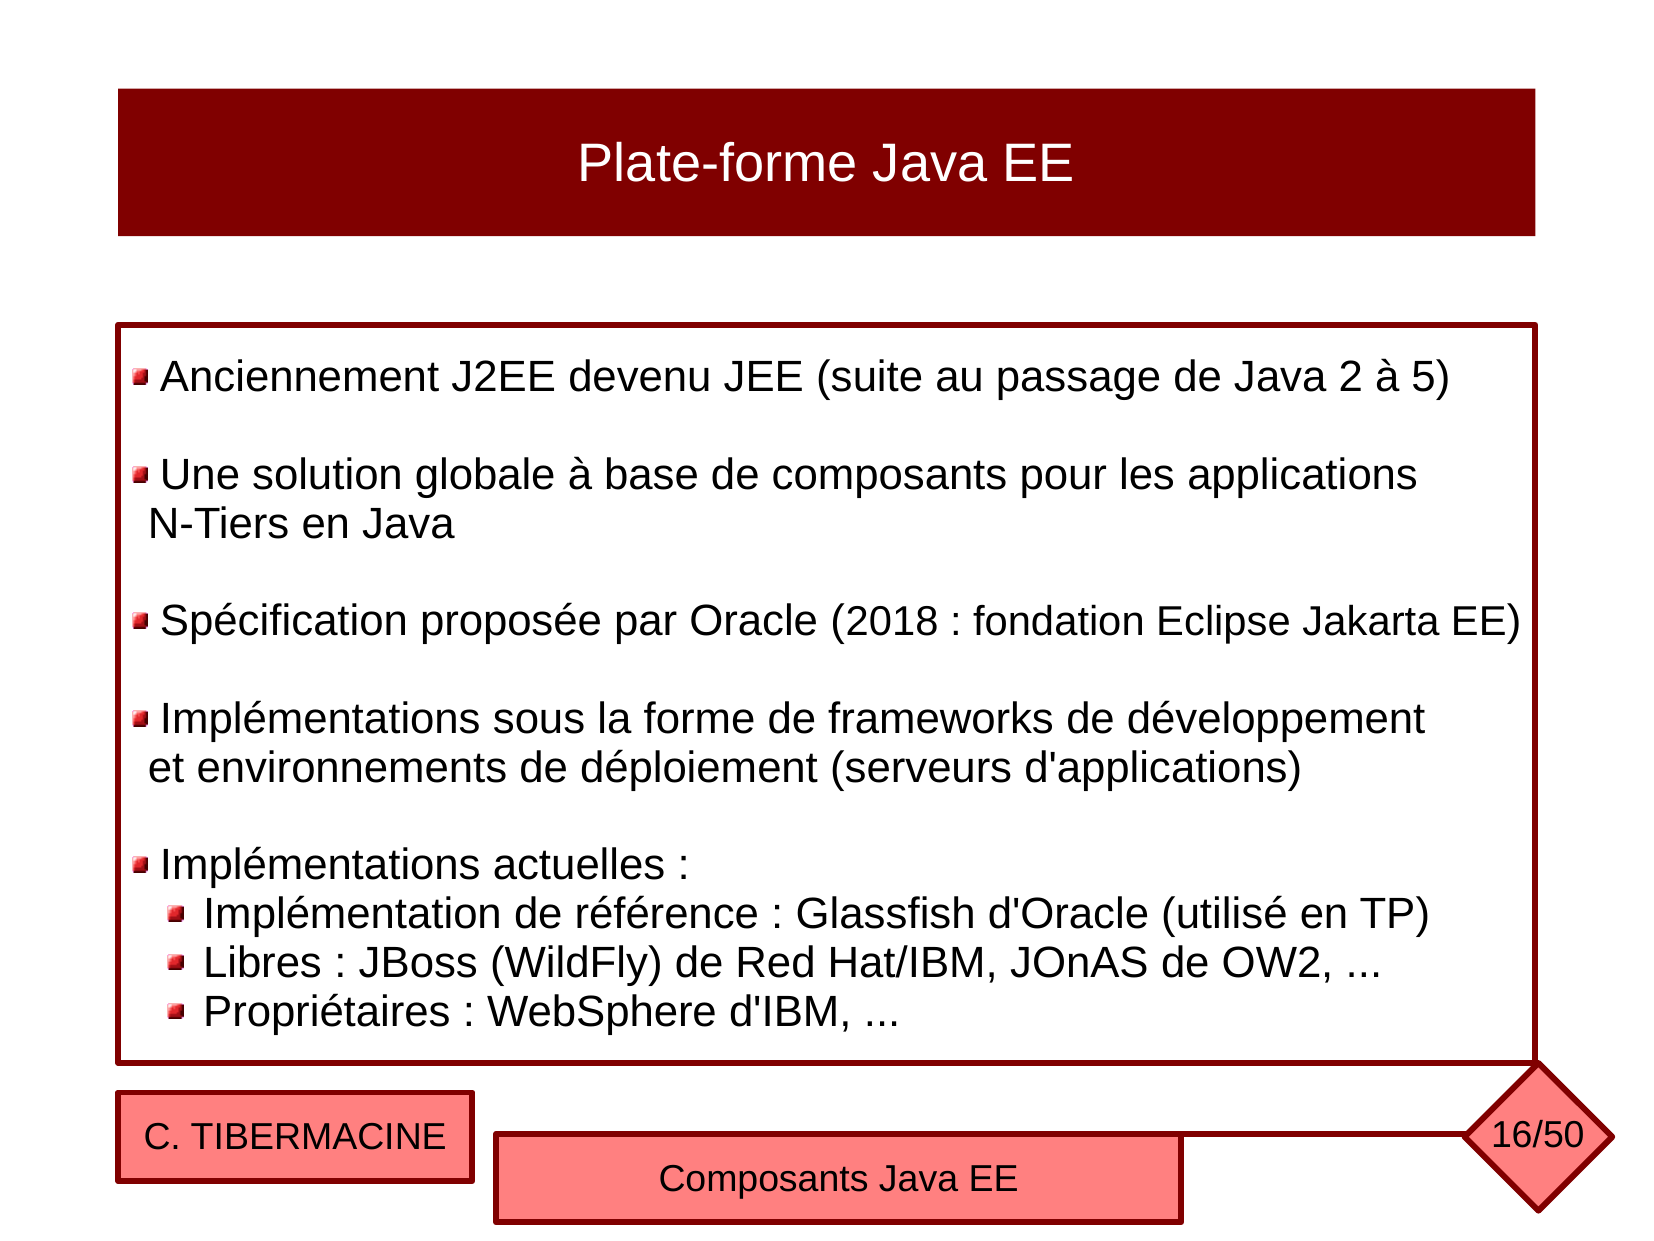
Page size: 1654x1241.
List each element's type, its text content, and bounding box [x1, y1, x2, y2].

picture [132, 612, 148, 629]
picture [167, 905, 184, 922]
picture [132, 710, 148, 727]
text_box [1607, 1131, 1613, 1143]
picture [132, 466, 148, 483]
text_box [1533, 1206, 1544, 1211]
text_box [1495, 1062, 1582, 1106]
picture [132, 856, 148, 873]
text_box <numéro>/50 [1476, 1106, 1607, 1206]
text_box C. TIBERMACINE [118, 1092, 473, 1182]
picture [132, 368, 148, 385]
text_box Anciennement J2EE devenu JEE (suite au passage de Java 2 à 5) Une solution globale à base de composants pour les applications N-Tiers en Java Spécification proposée par Oracle (2018 : fondation Eclipse Jakarta EE) Implémentations sous la forme de frameworks de développement et environnements de déploiement (serveurs d'applications) Implémentations actuelles : Implémentation de référence : Glassfish d'Oracle (utilisé en TP) Libres : JBoss (WildFly) de Red Hat/IBM, JOnAS de OW2, ... Propriétaires : WebSphere d'IBM, ... [118, 324, 1536, 1063]
picture [167, 954, 184, 970]
text_box Plate-forme Java EE [118, 88, 1536, 237]
picture [167, 1003, 184, 1019]
text_box Composants Java EE [496, 1133, 1182, 1223]
text_box [1464, 1125, 1476, 1149]
